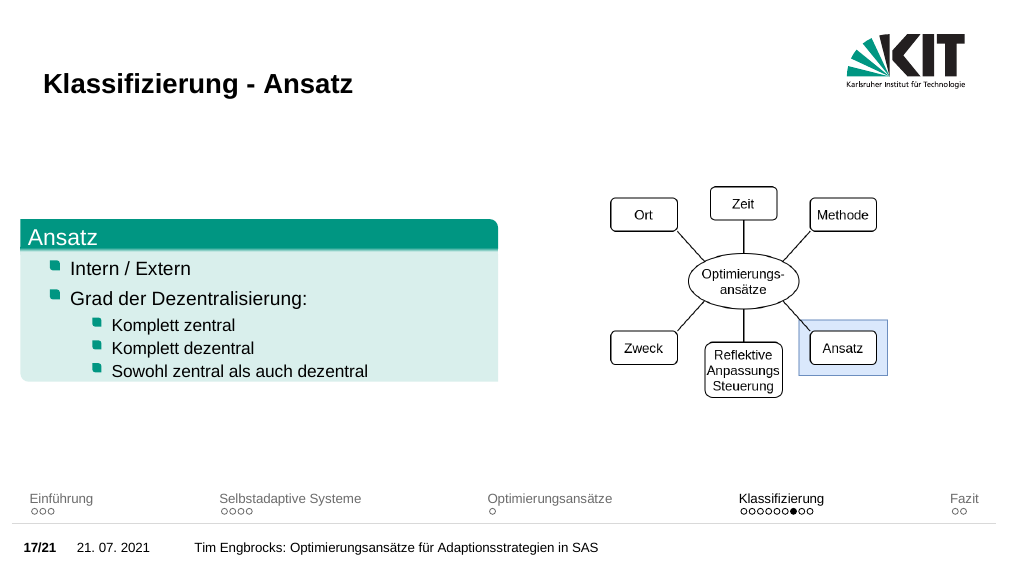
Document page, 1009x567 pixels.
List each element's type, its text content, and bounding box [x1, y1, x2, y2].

text_box Sowohl zentral als auch dezentral [111, 361, 369, 379]
text_box Einführung [29, 491, 94, 505]
text_box [846, 81, 870, 88]
text_box Intern / Extern [70, 258, 190, 278]
text_box 21. 07. 2021 [76, 540, 150, 554]
text_box [923, 81, 948, 88]
text_box [911, 81, 922, 88]
text_box [892, 34, 921, 77]
text_box Grad der Dezentralisierung: [70, 287, 303, 307]
text_box Tim Engbrocks: Optimierungsansätze für Adaptionsstrategien in SAS [194, 540, 599, 554]
text_box Ansatz [27, 225, 99, 249]
text_box Klassifizierung [738, 491, 825, 505]
text_box [790, 508, 797, 515]
picture [610, 186, 888, 398]
text_box Komplett zentral [111, 315, 236, 334]
text_box [879, 34, 890, 77]
text_box 17/21 [23, 540, 57, 554]
text_box [936, 34, 965, 77]
text_box Selbstadaptive Systeme [219, 491, 362, 505]
text_box Optimierungsansätze [487, 491, 613, 505]
text_box [949, 81, 966, 89]
text_box [20, 249, 499, 382]
text_box Fazit [950, 491, 980, 505]
text_box [885, 81, 909, 88]
text_box [871, 81, 882, 88]
text_box Komplett dezentral [111, 338, 255, 356]
text_box Klassifizierung - Ansatz [43, 68, 354, 97]
text_box [922, 34, 935, 77]
